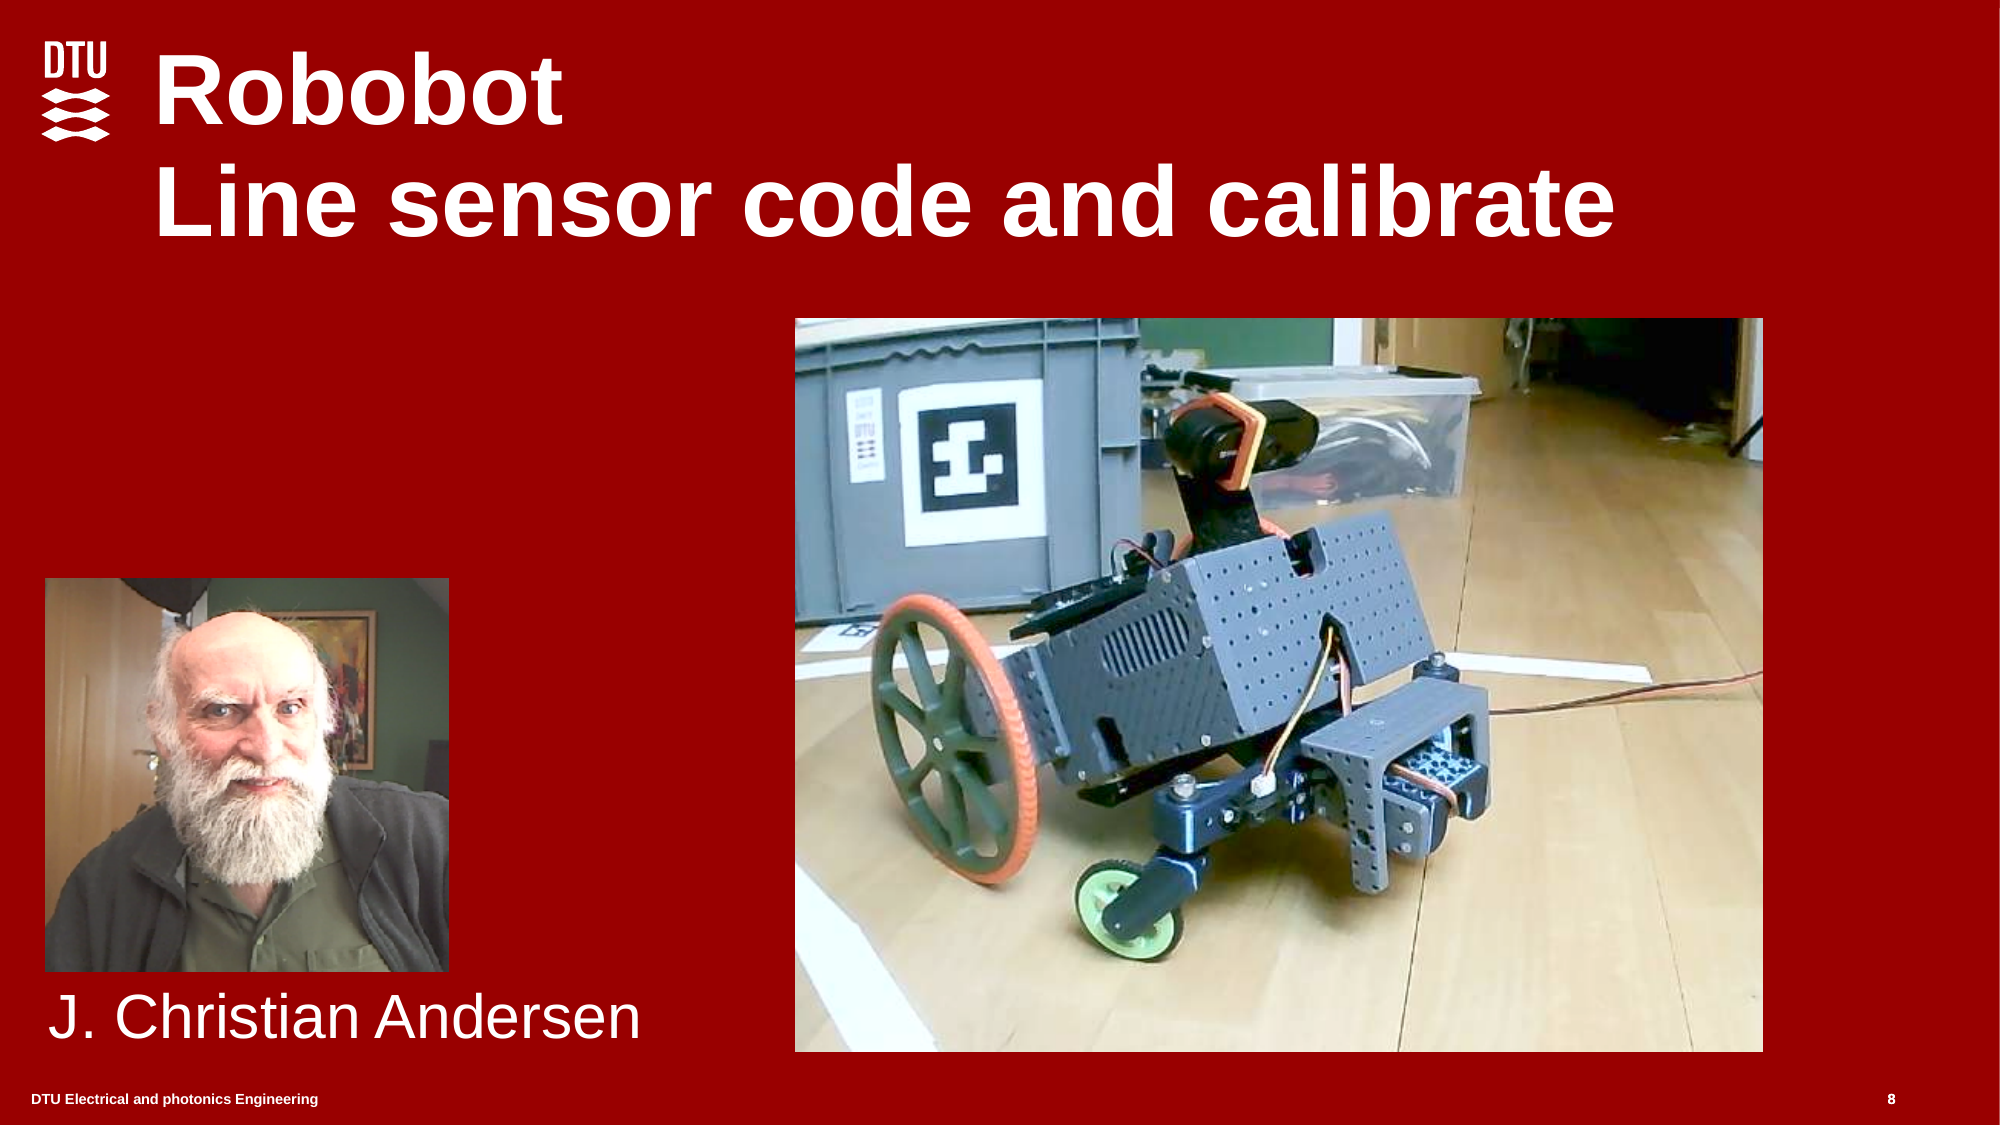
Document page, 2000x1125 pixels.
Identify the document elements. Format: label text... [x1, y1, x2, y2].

picture [45, 578, 449, 972]
title Robobot Line sensor code and calibrate [153, 35, 1932, 480]
picture [795, 318, 1763, 1052]
subtitle J. Christian Andersen [48, 956, 734, 1052]
slide_number <number> [1887, 1073, 1959, 1125]
